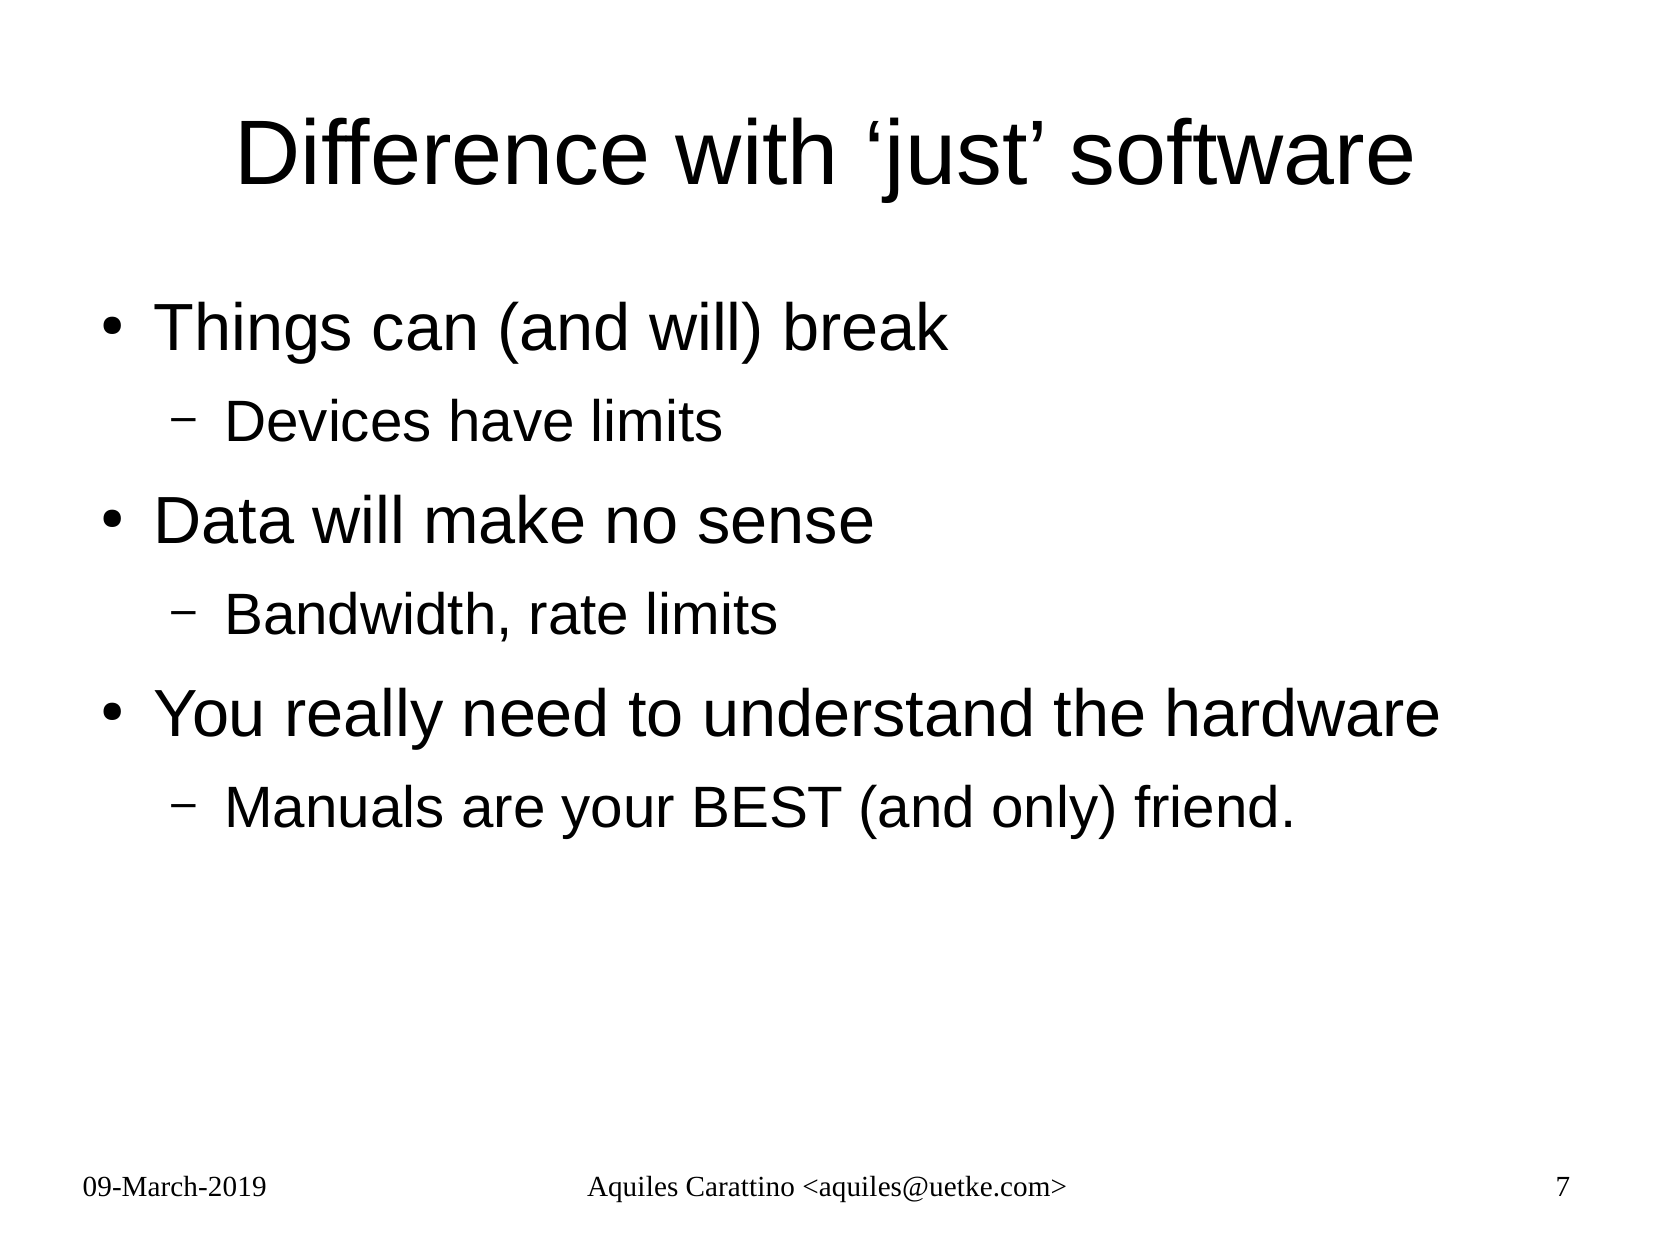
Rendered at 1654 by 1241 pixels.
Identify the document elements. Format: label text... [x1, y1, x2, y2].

title Difference with ‘just’ software [82, 49, 1571, 257]
list Things can (and will) break Devices have limits Data will make no sense Bandwidth, rate limits You really need to understand the hardware Manuals are your BEST (and only) friend. [82, 290, 1571, 1010]
